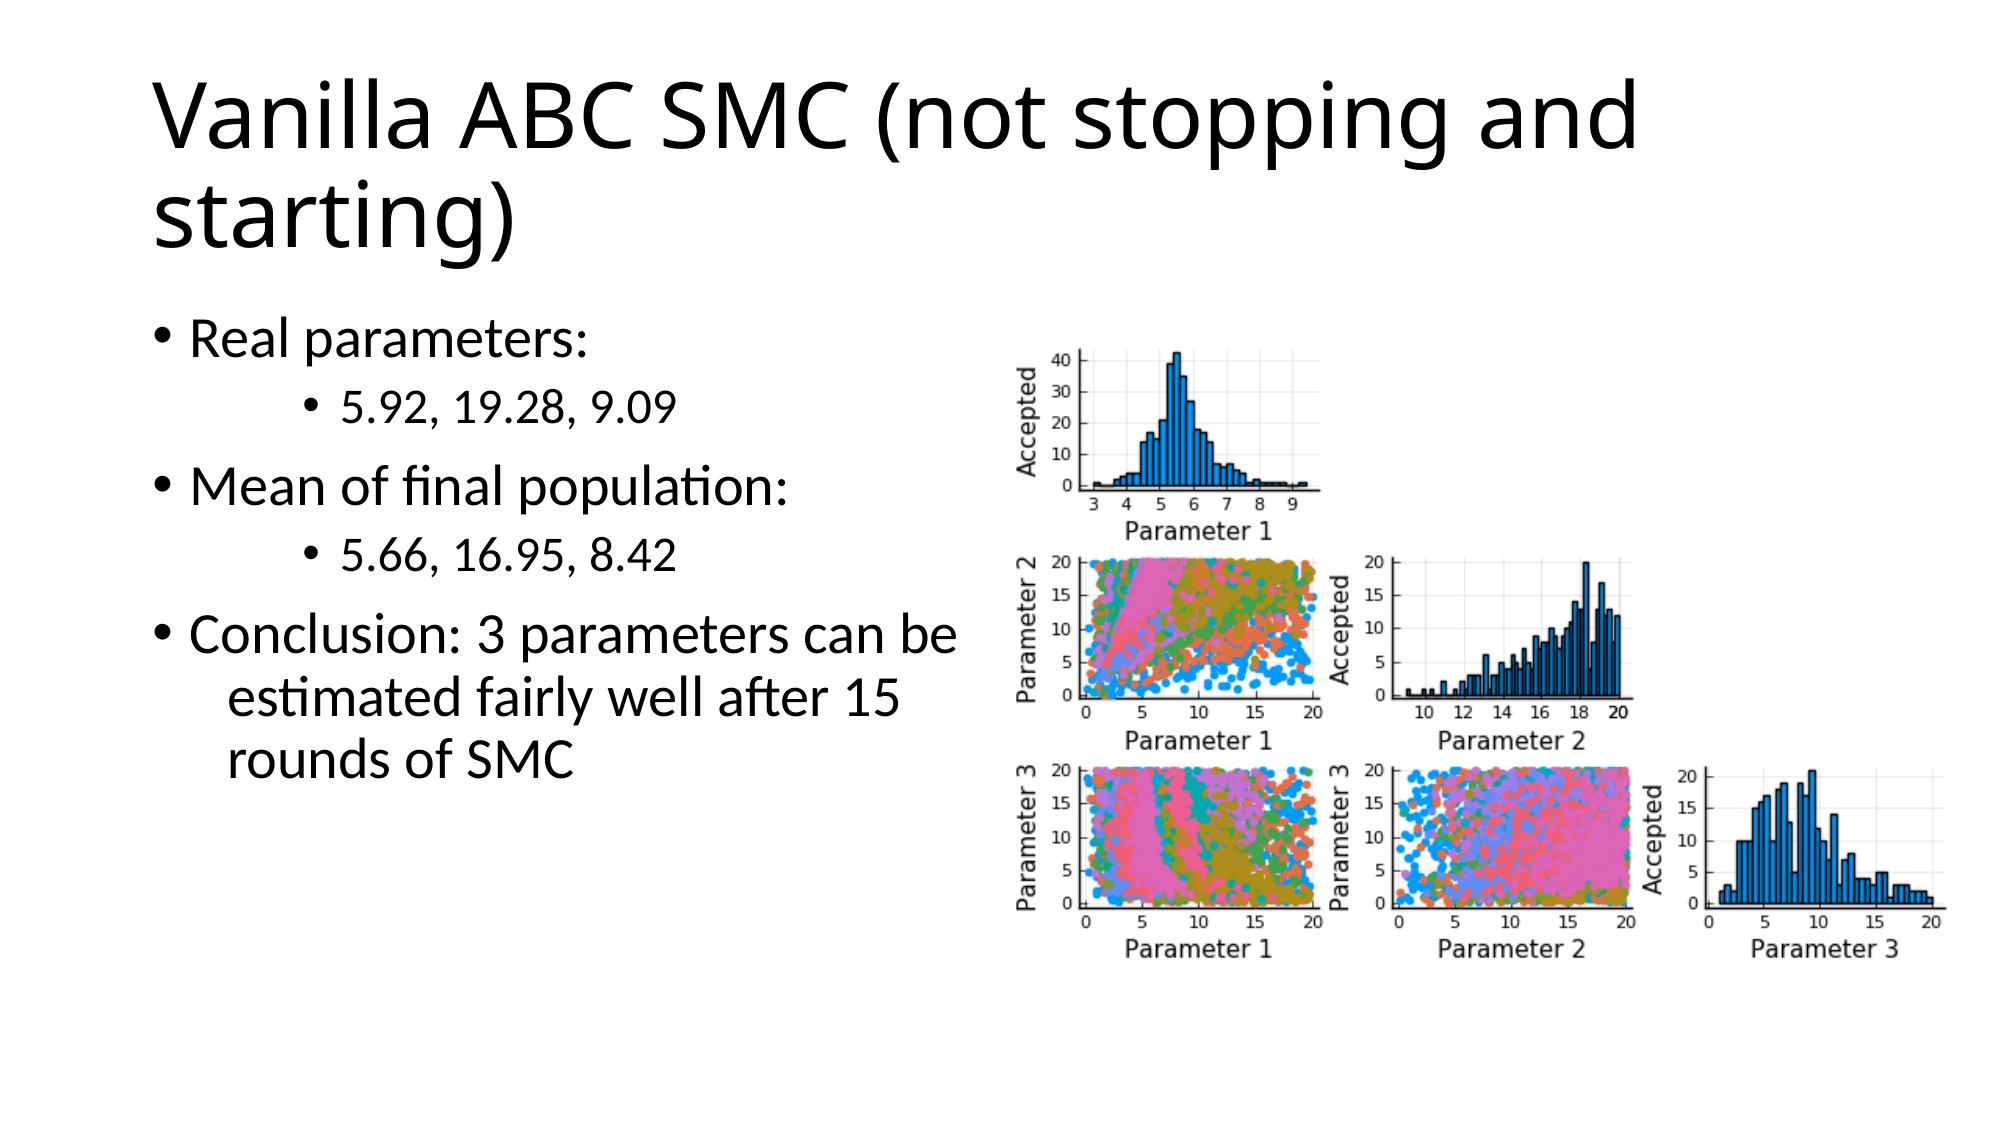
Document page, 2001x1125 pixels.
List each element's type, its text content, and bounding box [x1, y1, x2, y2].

list Real parameters: 5.92, 19.28, 9.09 Mean of final population: 5.66, 16.95, 8.42 Conclusion: 3 parameters can be estimated fairly well after 15 rounds of SMC [137, 299, 988, 1014]
title Vanilla ABC SMC (not stopping and starting) [137, 59, 1863, 278]
picture [1012, 343, 1951, 969]
